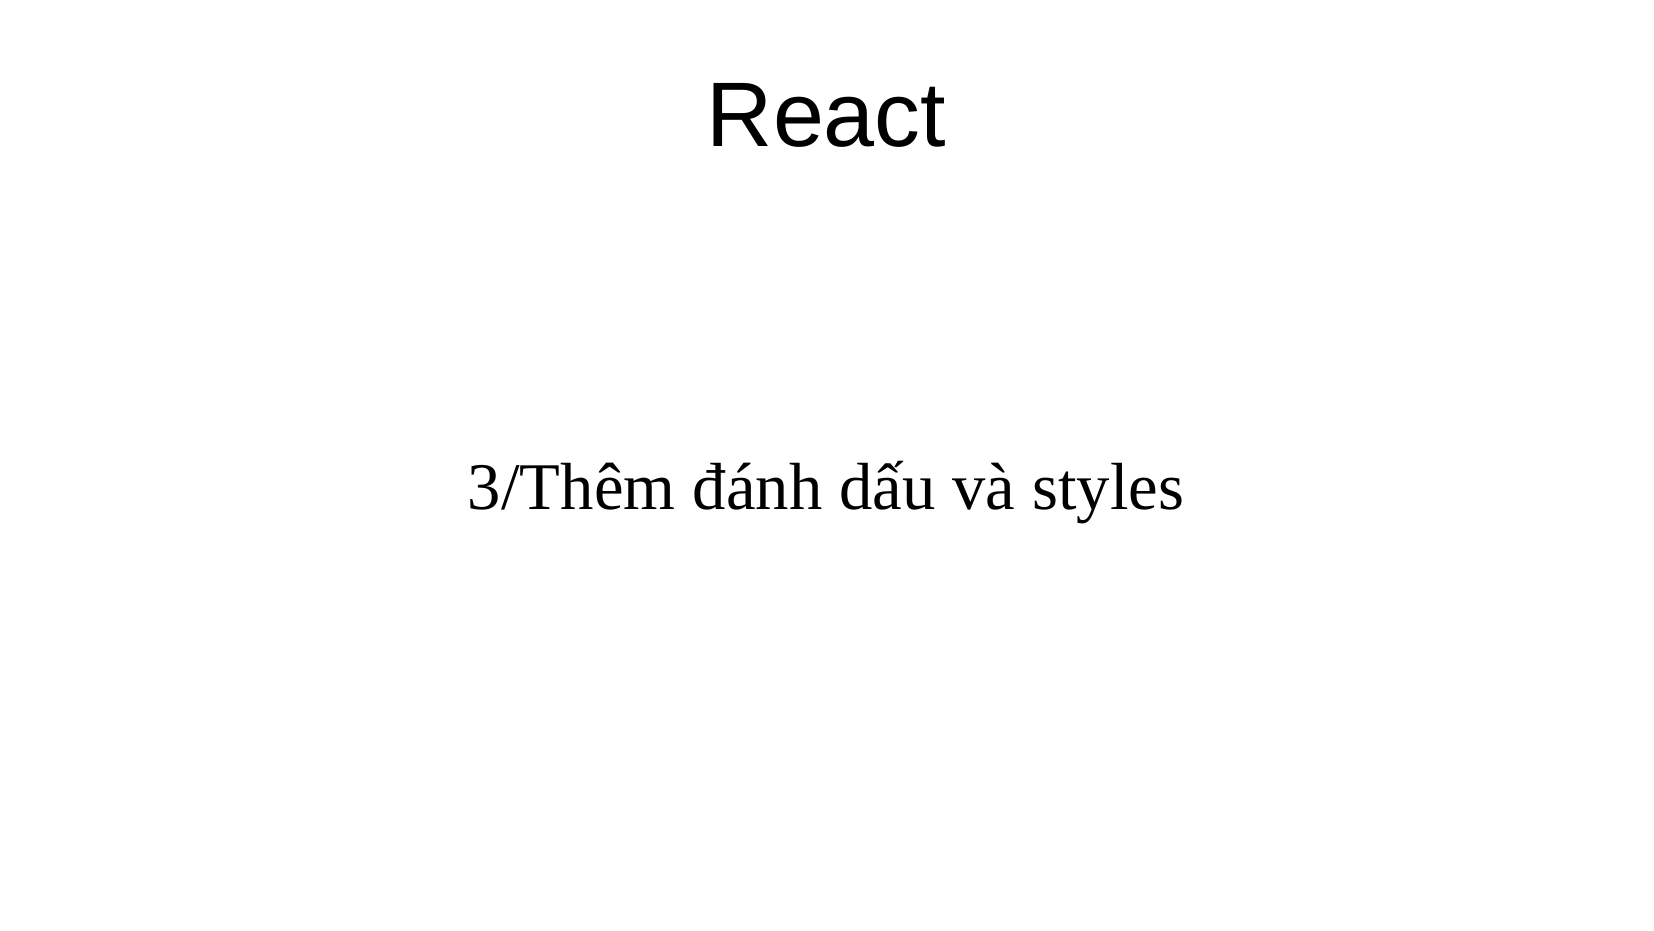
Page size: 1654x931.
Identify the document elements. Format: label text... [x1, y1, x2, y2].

title React [82, 37, 1571, 193]
subtitle 3/Thêm đánh dấu và styles [82, 217, 1571, 758]
